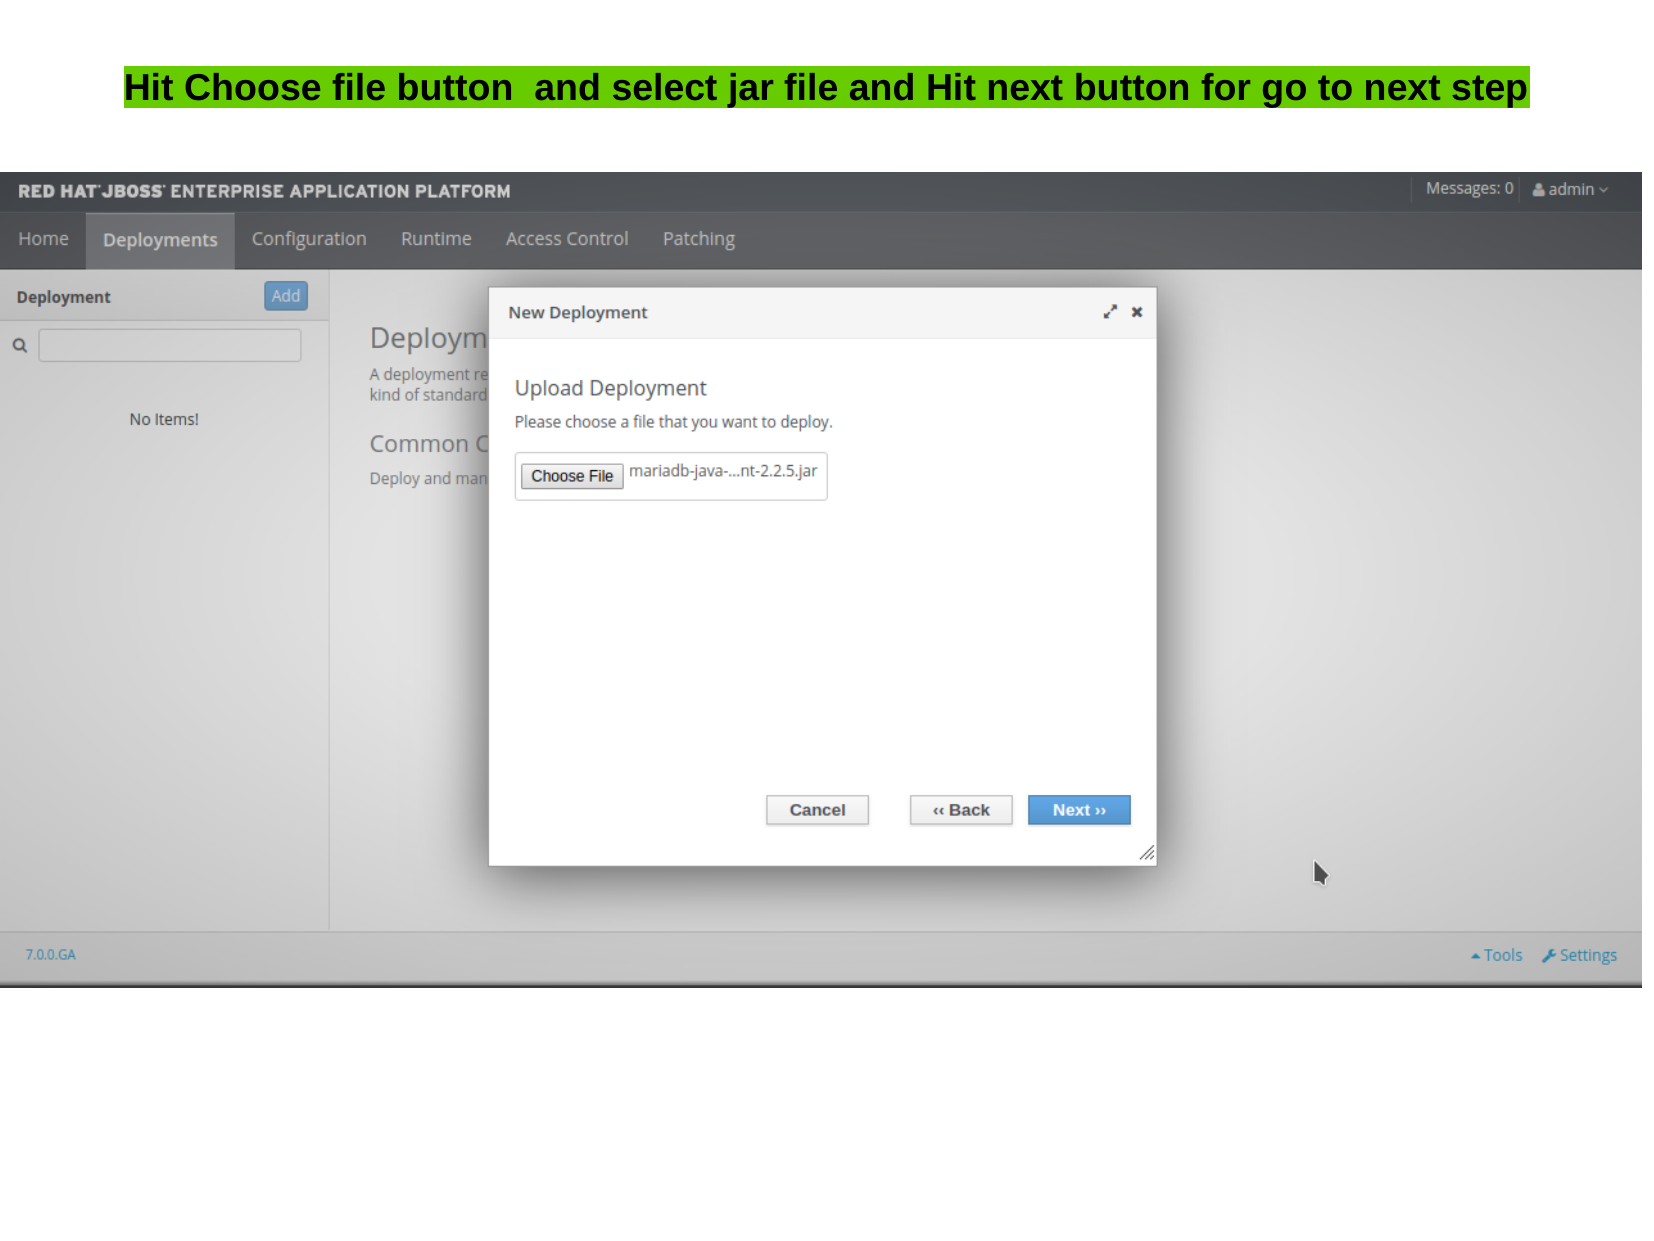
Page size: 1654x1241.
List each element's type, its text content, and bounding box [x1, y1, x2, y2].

text_box Hit Choose file button and select jar file and Hit next button for go to next step [0, 59, 1654, 116]
picture [0, 172, 1642, 988]
